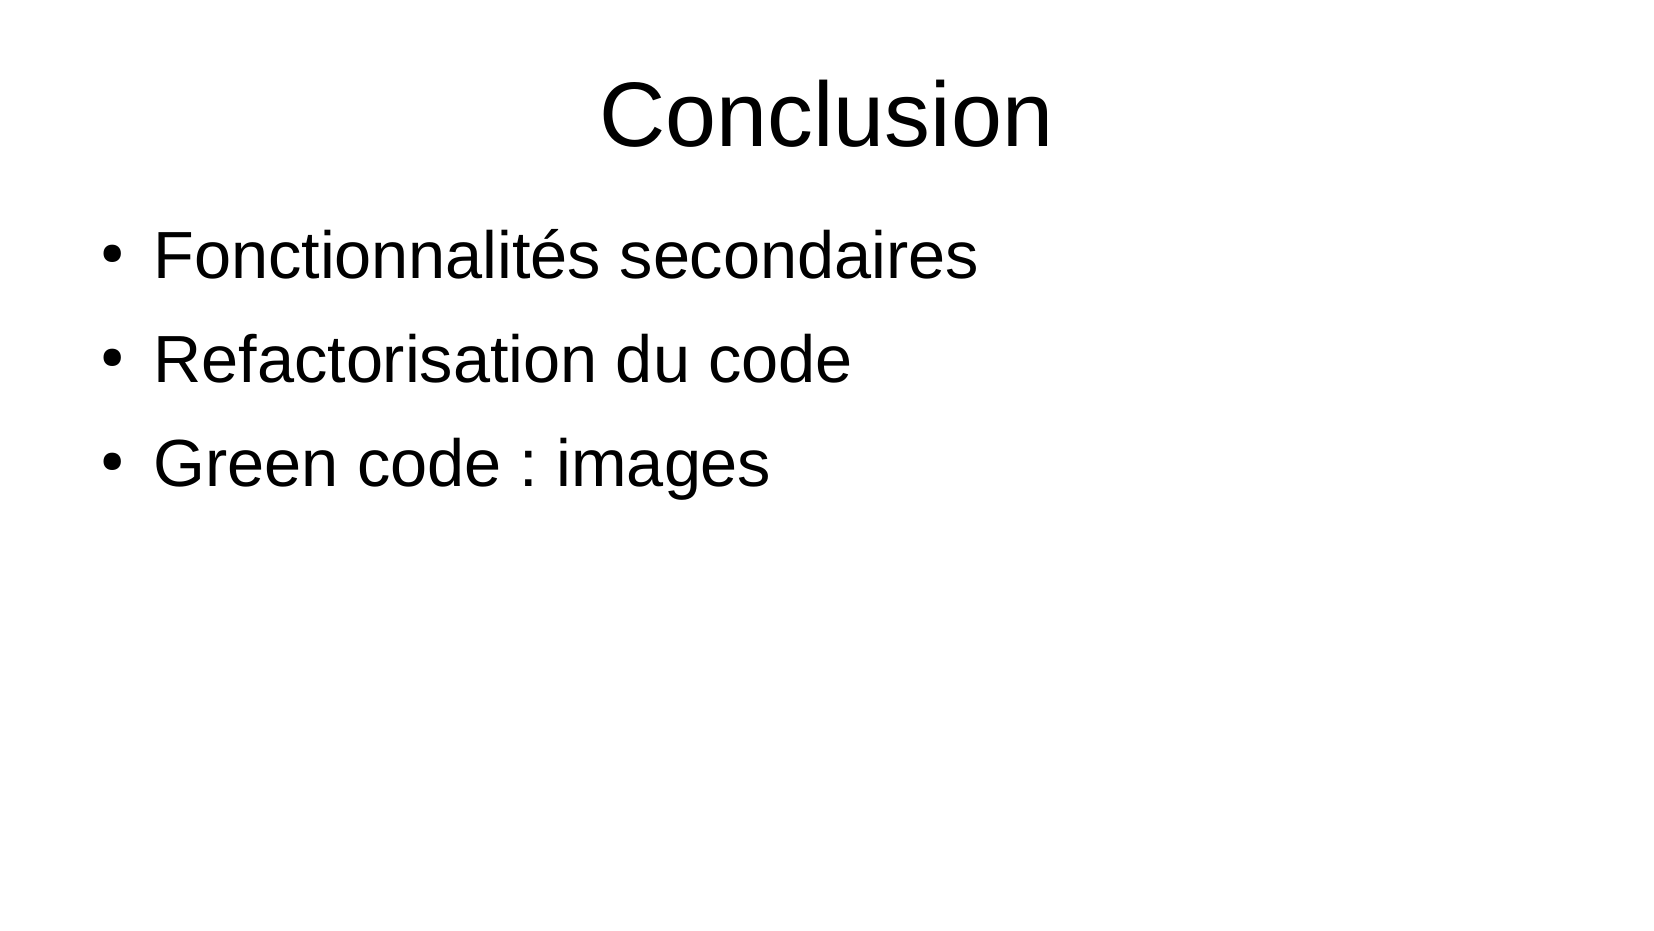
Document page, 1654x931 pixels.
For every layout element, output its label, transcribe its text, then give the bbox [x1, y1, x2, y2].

title Conclusion [82, 37, 1571, 193]
list Fonctionnalités secondaires Refactorisation du code Green code : images [82, 217, 1571, 758]
